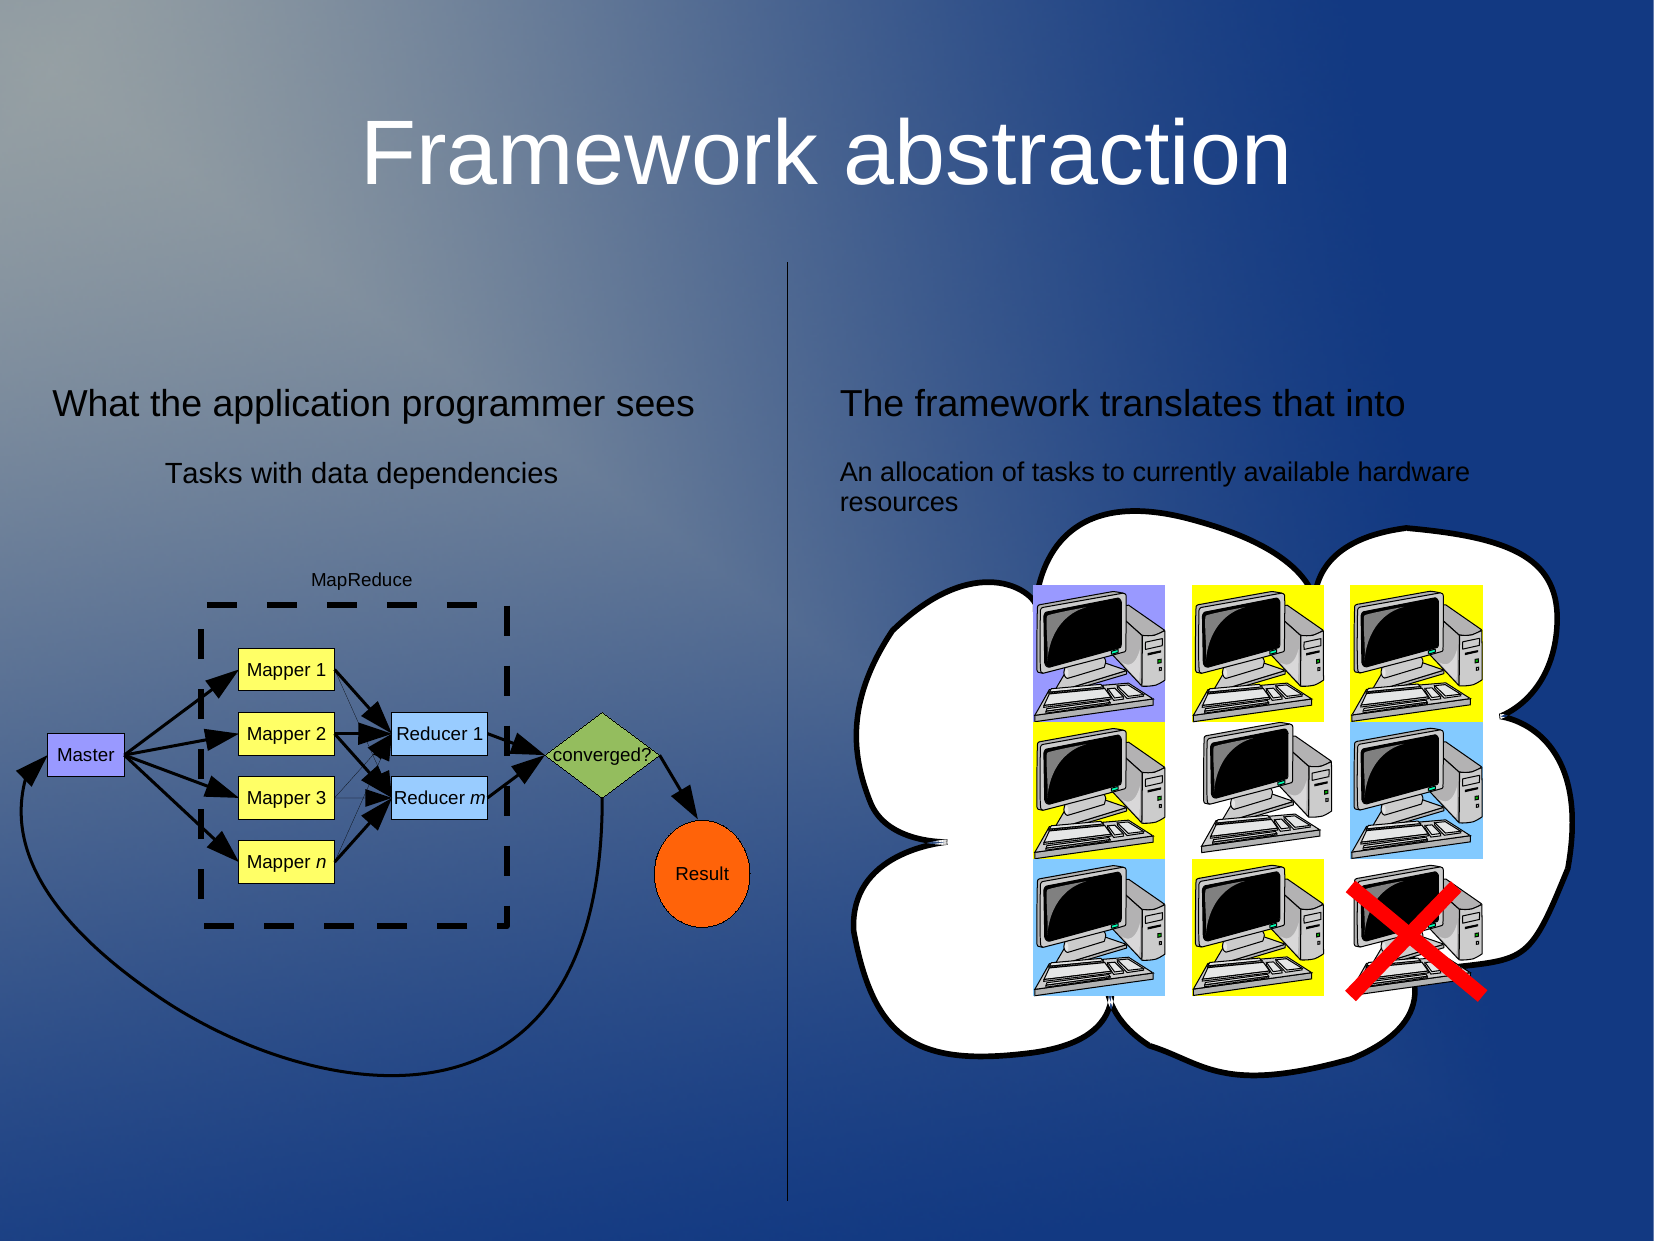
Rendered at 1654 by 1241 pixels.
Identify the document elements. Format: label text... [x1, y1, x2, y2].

text_box Mapper 2 [238, 712, 335, 756]
text_box Mapper n [238, 840, 335, 884]
text_box What the application programmer sees [37, 375, 713, 451]
text_box MapReduce [296, 562, 469, 599]
title Framework abstraction [82, 56, 1571, 250]
text_box Reducer m [391, 776, 488, 820]
text_box Result [654, 820, 751, 928]
text_box Master [47, 733, 125, 777]
text_box An allocation of tasks to currently available hardware resources [825, 449, 1501, 526]
text_box Tasks with data dependencies [150, 450, 601, 498]
text_box Mapper 3 [238, 776, 335, 820]
text_box Reducer 1 [391, 712, 488, 756]
picture [0, 0, 1654, 1241]
text_box converged? [544, 712, 659, 798]
text_box Mapper 1 [238, 648, 335, 691]
text_box The framework translates that into [825, 375, 1501, 449]
